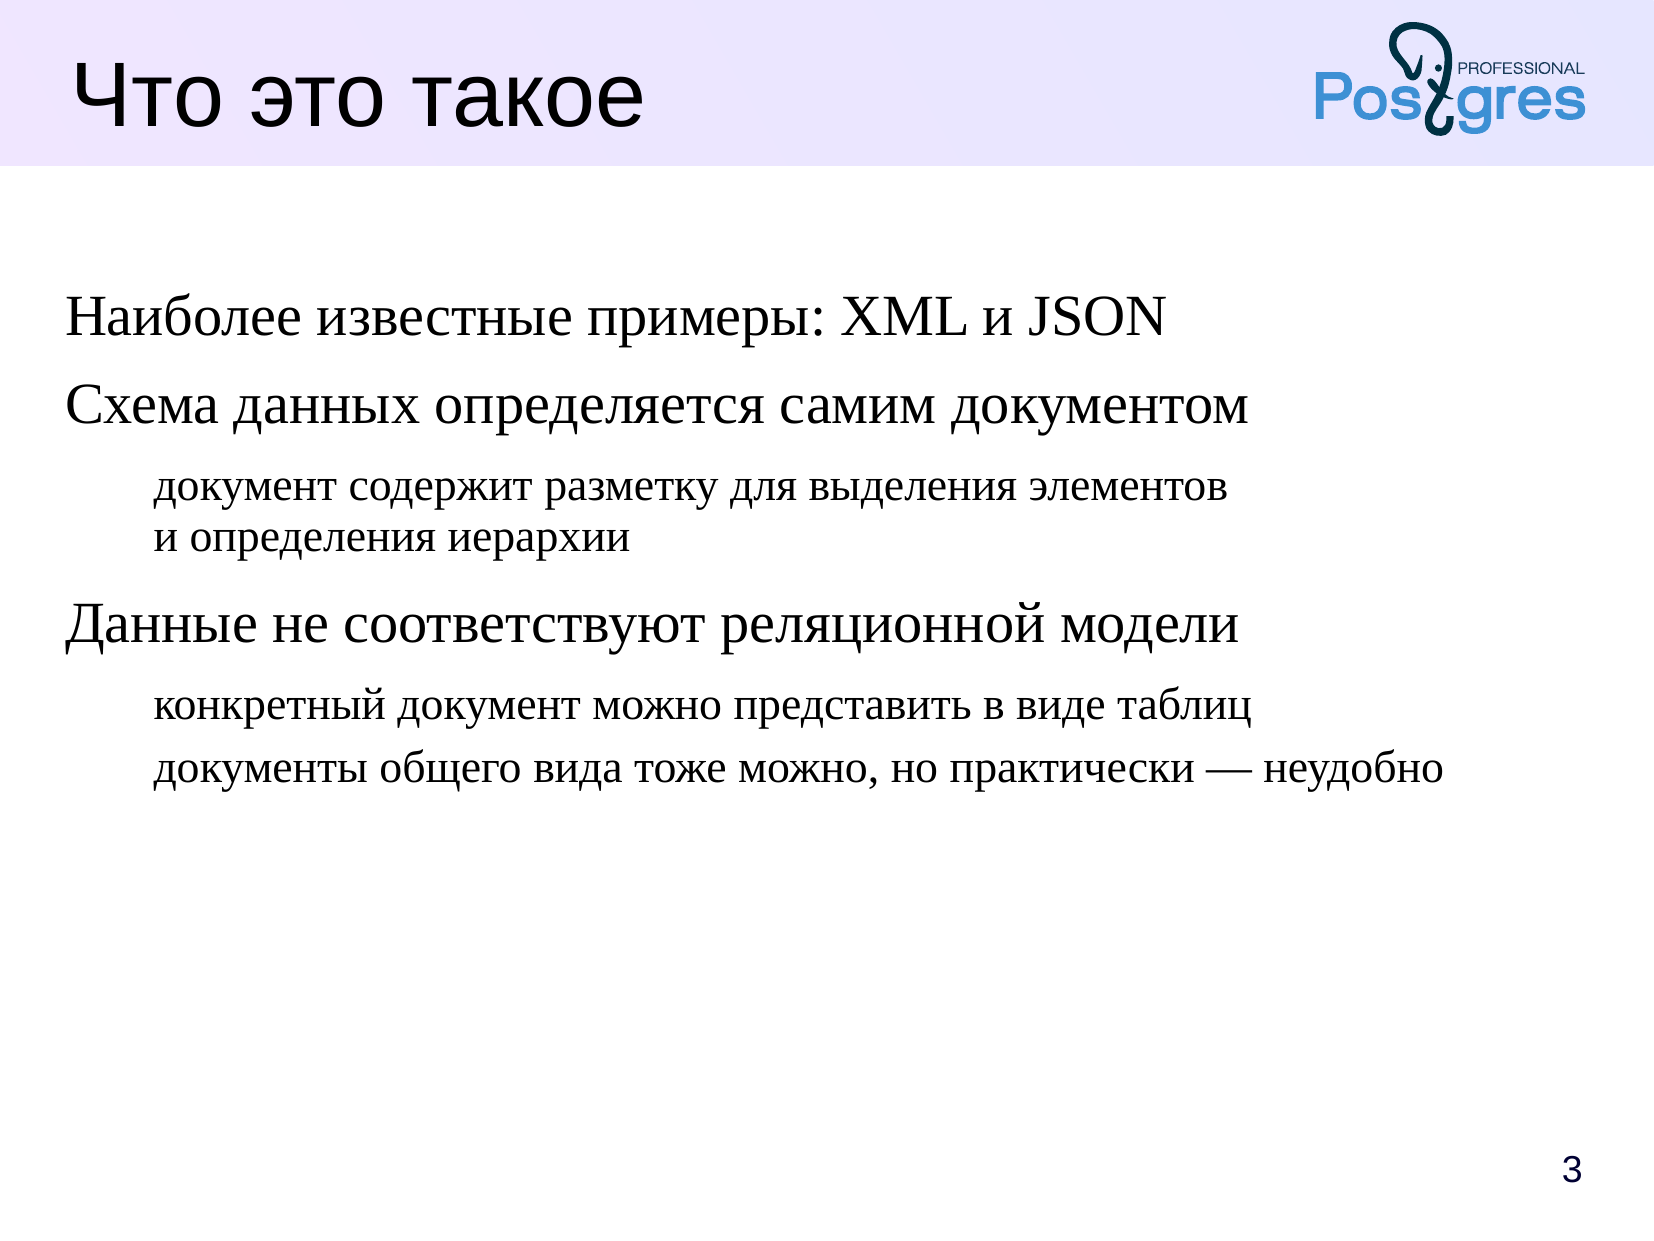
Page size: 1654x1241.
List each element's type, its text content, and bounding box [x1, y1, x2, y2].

list Наиболее известные примеры: XML и JSON Схема данных определяется самим документом документ содержит разметку для выделения элементов и определения иерархии Данные не соответствуют реляционной модели конкретный документ можно представить в виде таблиц документы общего вида тоже можно, но практически — неудобно [64, 283, 1577, 1141]
title Что это такое [70, 43, 1241, 147]
